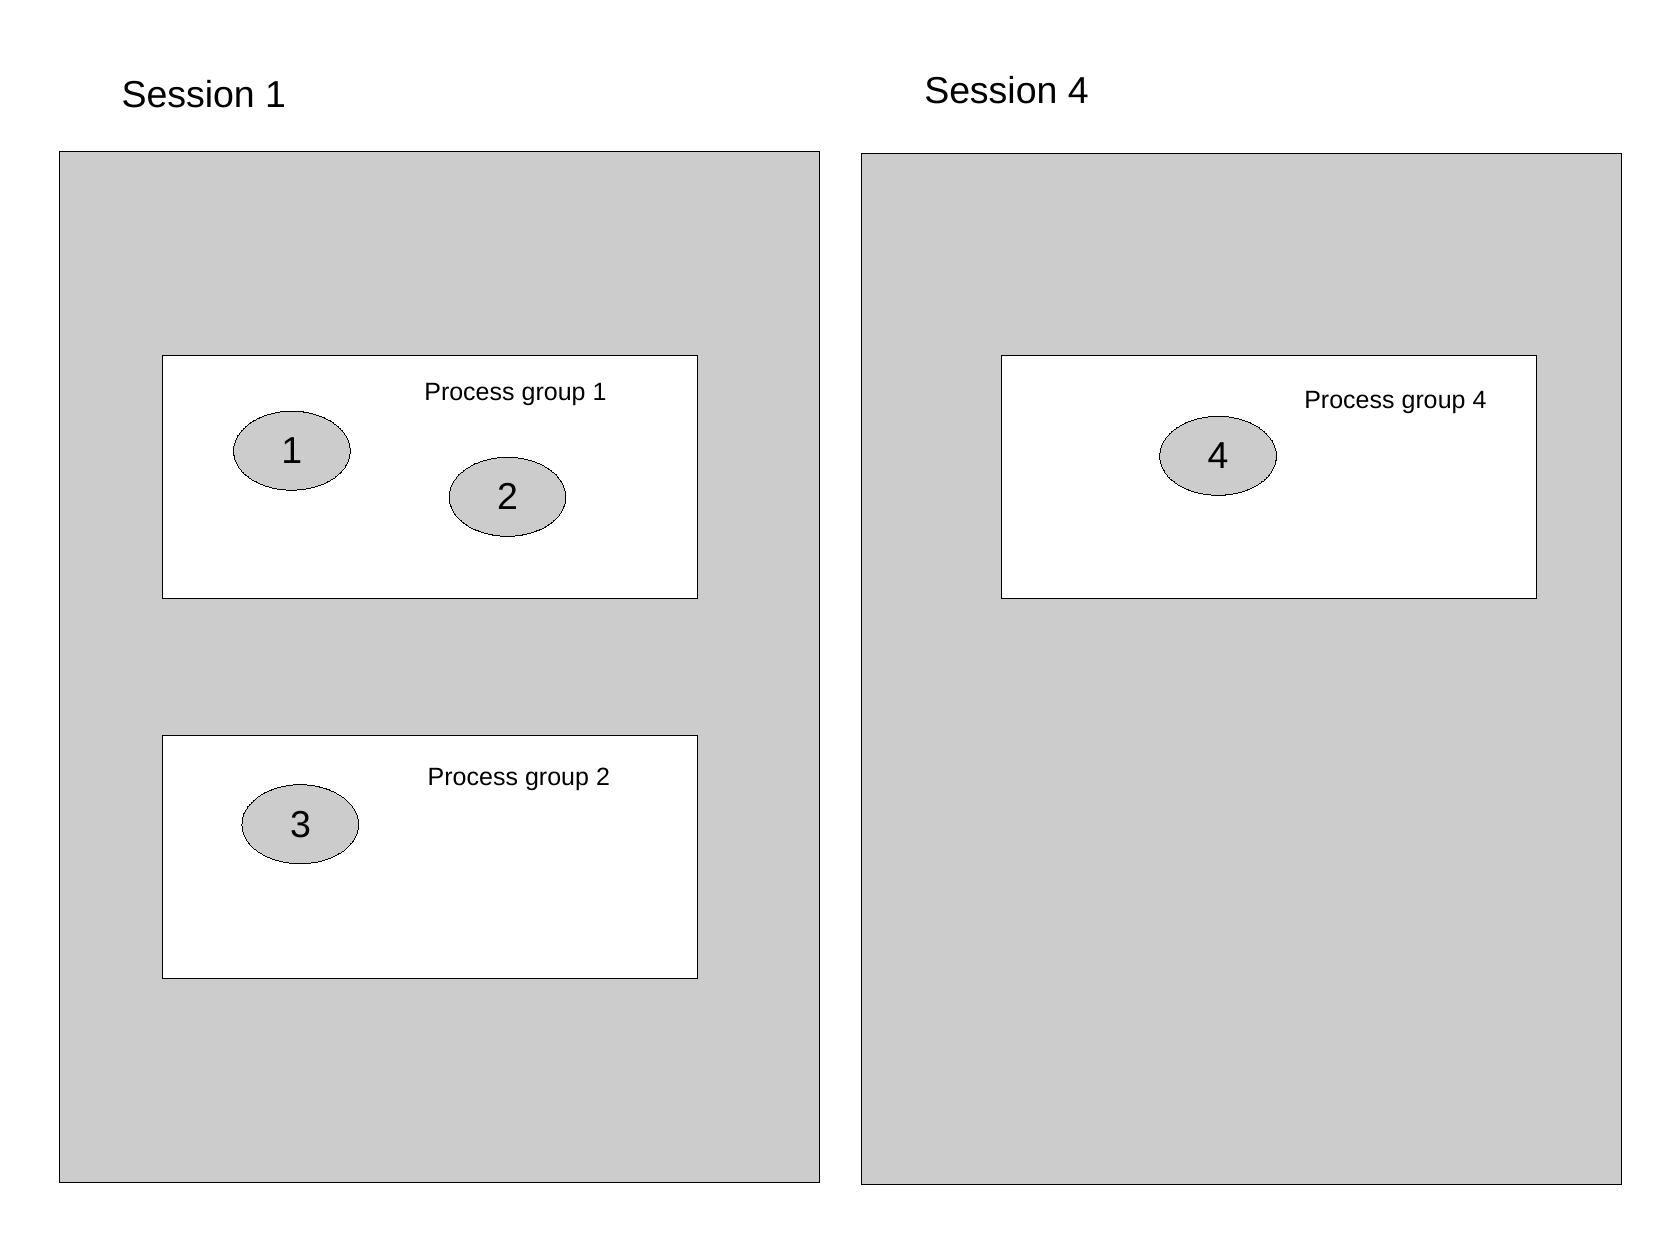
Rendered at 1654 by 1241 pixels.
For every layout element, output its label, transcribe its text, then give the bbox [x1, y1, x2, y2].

text_box Session 1 [106, 65, 775, 123]
text_box 4 [1159, 416, 1277, 496]
text_box 2 [449, 457, 566, 537]
text_box [861, 153, 1622, 1185]
text_box [59, 151, 820, 1183]
text_box Process group 4 [1289, 378, 1524, 422]
text_box Session 4 [909, 62, 1578, 120]
text_box Process group 1 [409, 370, 644, 413]
text_box Process group 2 [412, 754, 647, 798]
text_box 3 [241, 784, 359, 864]
text_box 1 [233, 411, 351, 491]
